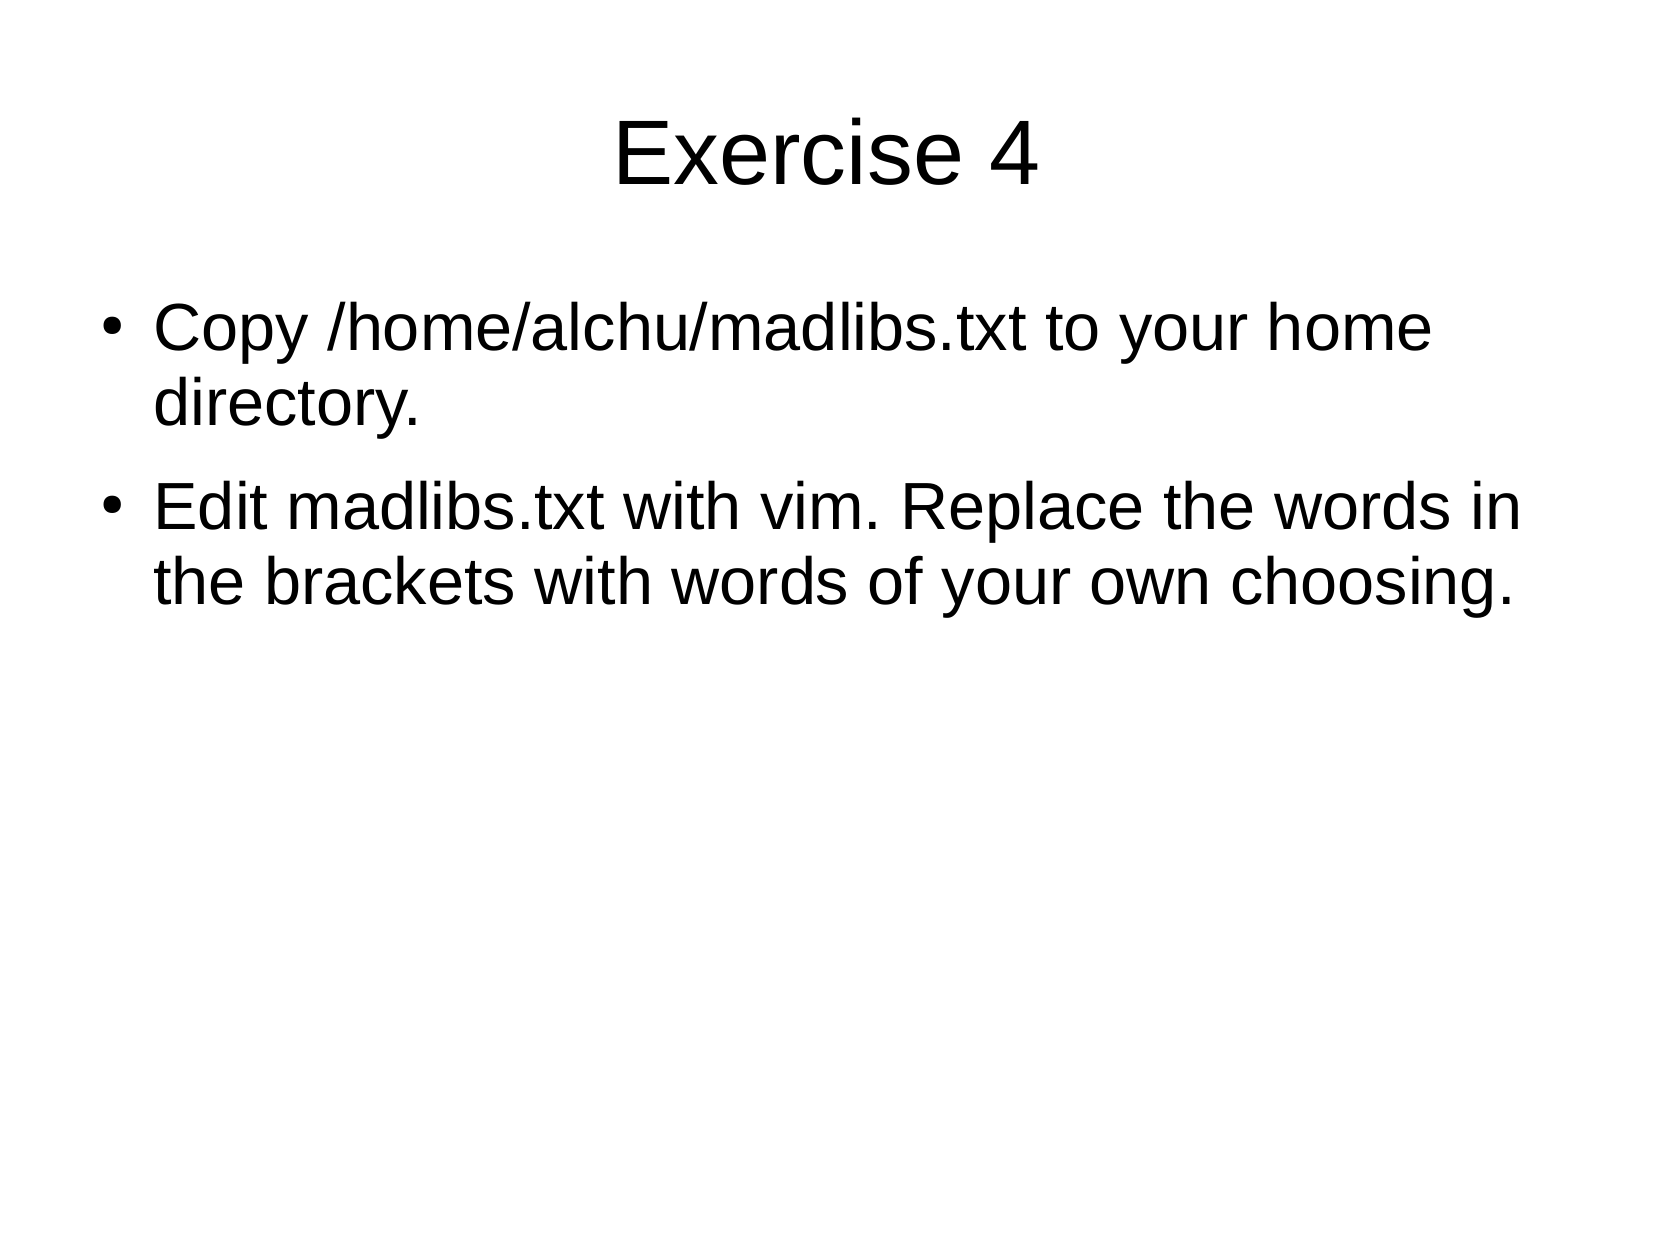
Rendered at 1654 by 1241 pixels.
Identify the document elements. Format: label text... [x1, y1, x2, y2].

title Exercise 4 [82, 49, 1571, 257]
list Copy /home/alchu/madlibs.txt to your home directory. Edit madlibs.txt with vim. Replace the words in the brackets with words of your own choosing. [82, 290, 1571, 1010]
